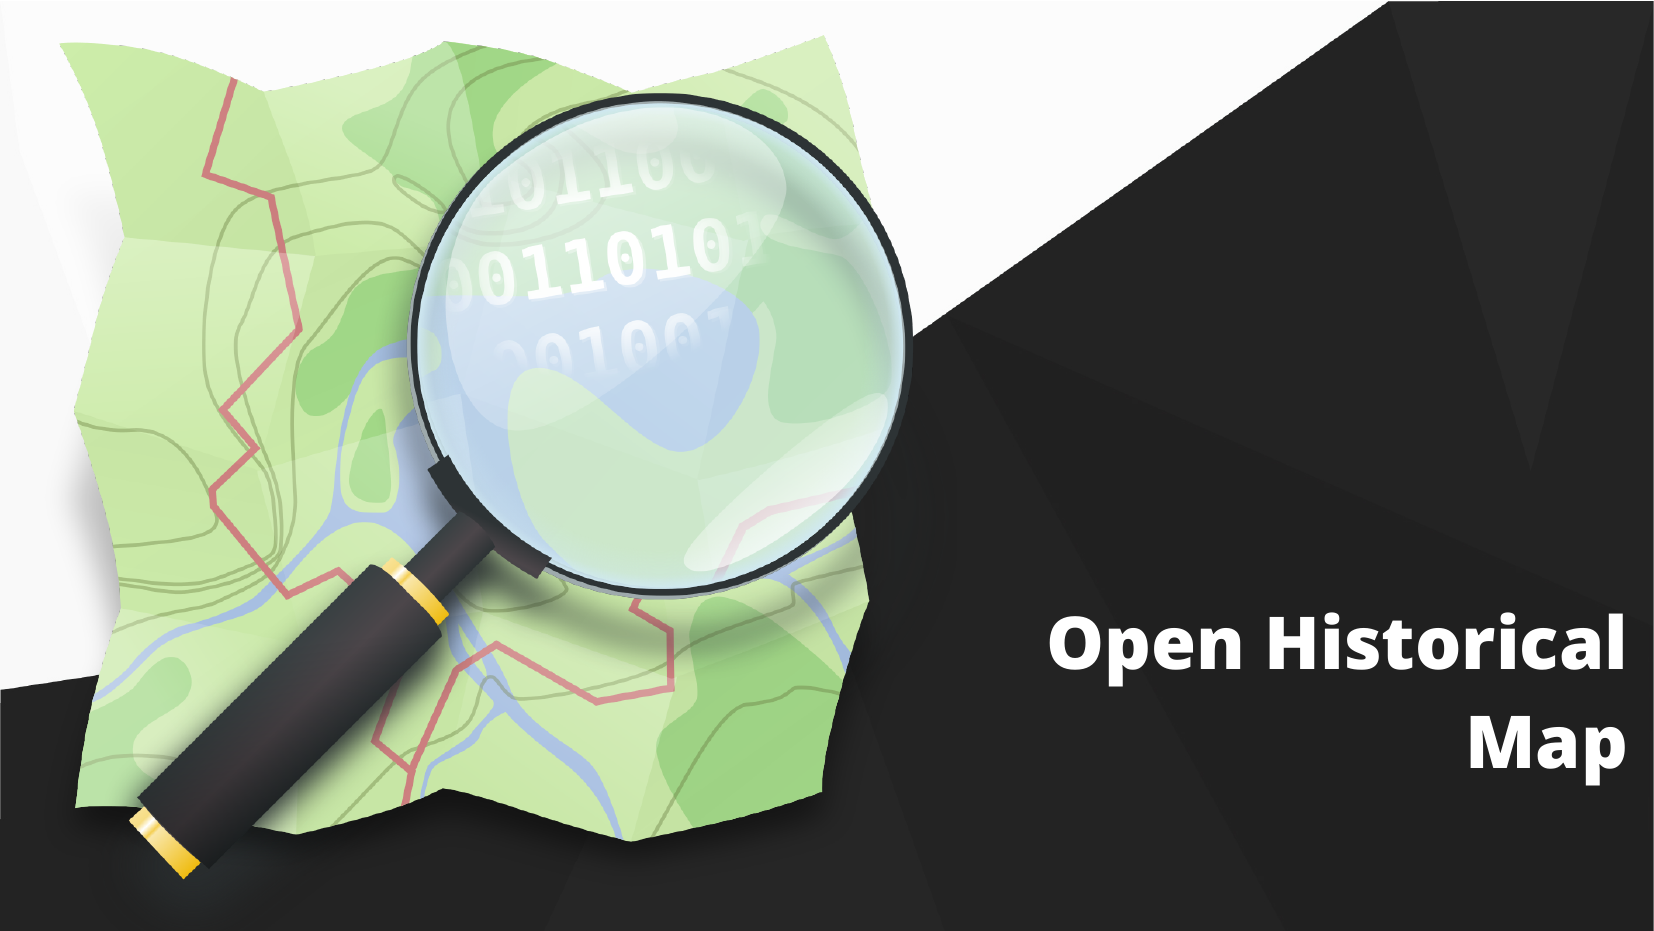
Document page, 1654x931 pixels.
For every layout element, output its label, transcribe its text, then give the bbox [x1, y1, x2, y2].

picture [0, 1, 1654, 931]
title Open Historical Map [661, 590, 1629, 792]
